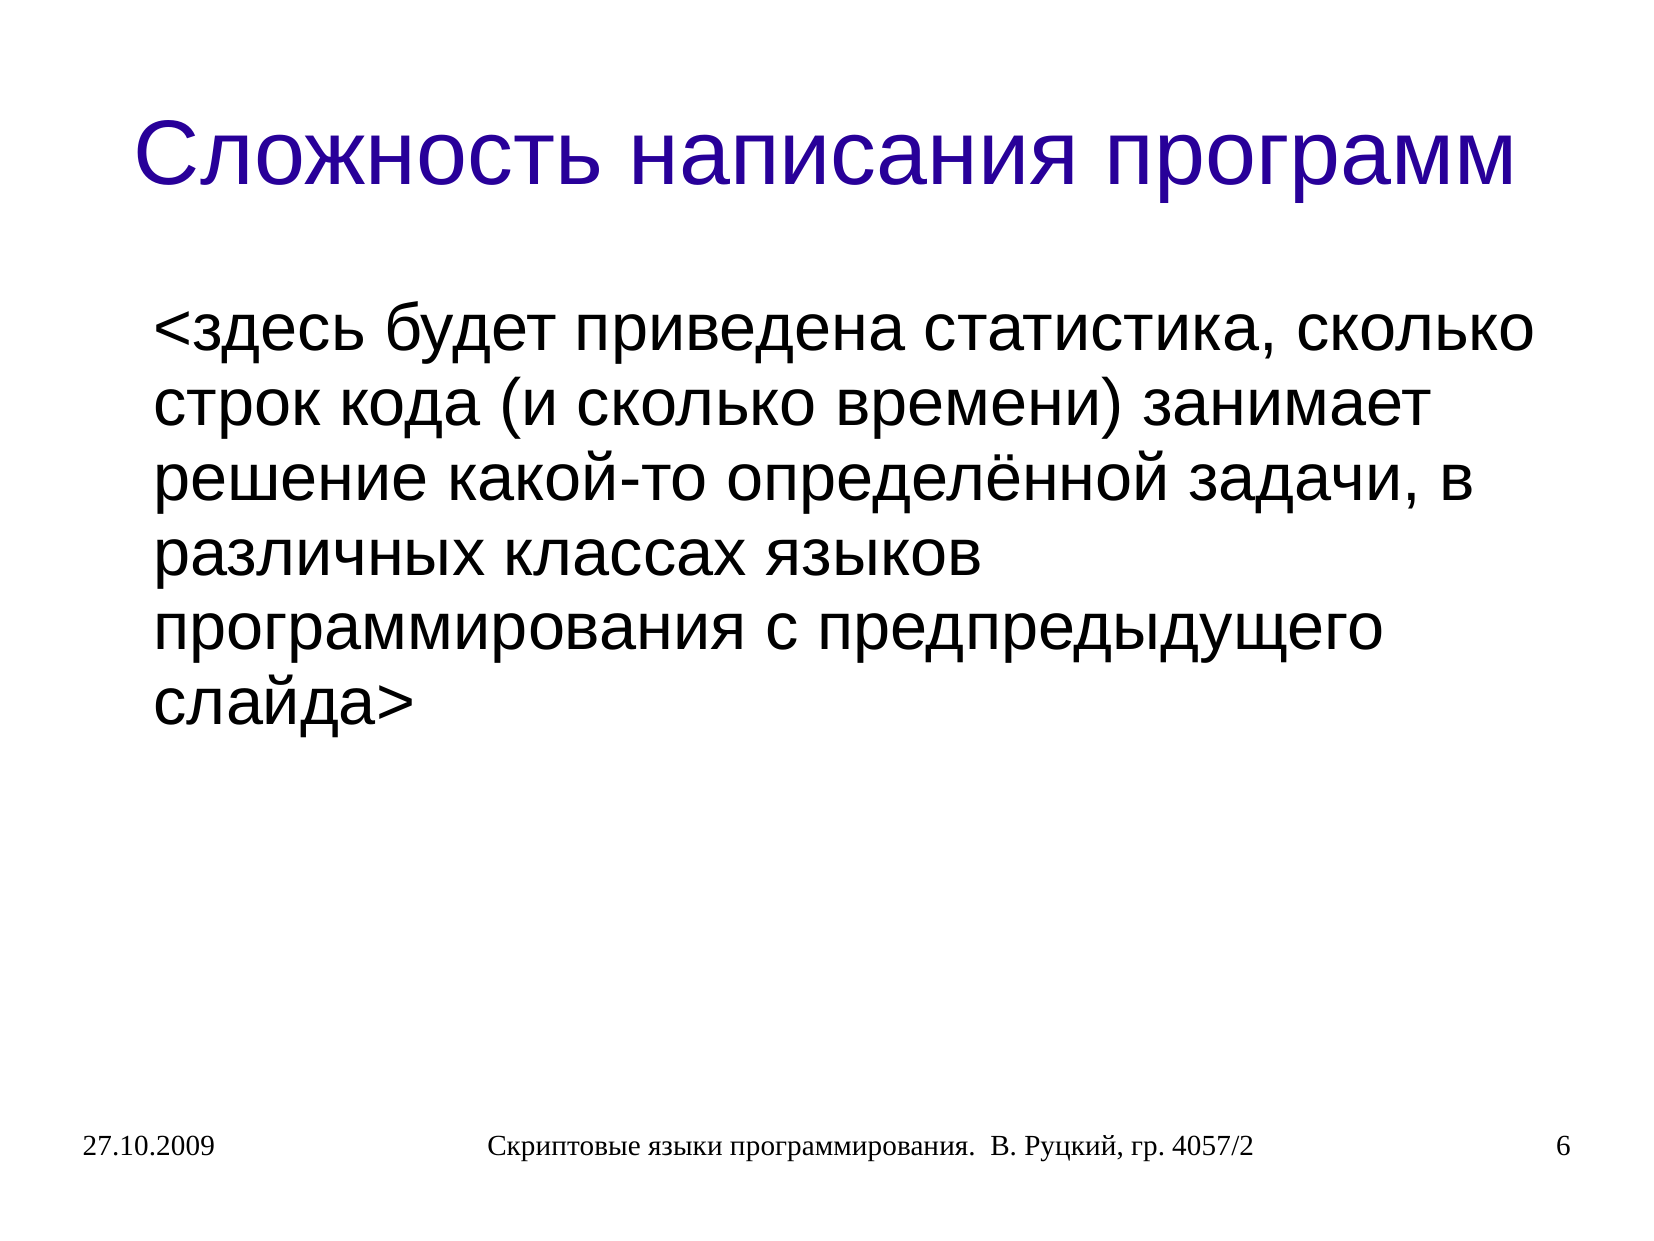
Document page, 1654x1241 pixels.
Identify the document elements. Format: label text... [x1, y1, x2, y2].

list <здесь будет приведена статистика, сколько строк кода (и сколько времени) занимает решение какой-то определённой задачи, в различных классах языков программирования с предпредыдущего слайда> [82, 290, 1571, 1109]
title Сложность написания программ [82, 49, 1571, 257]
